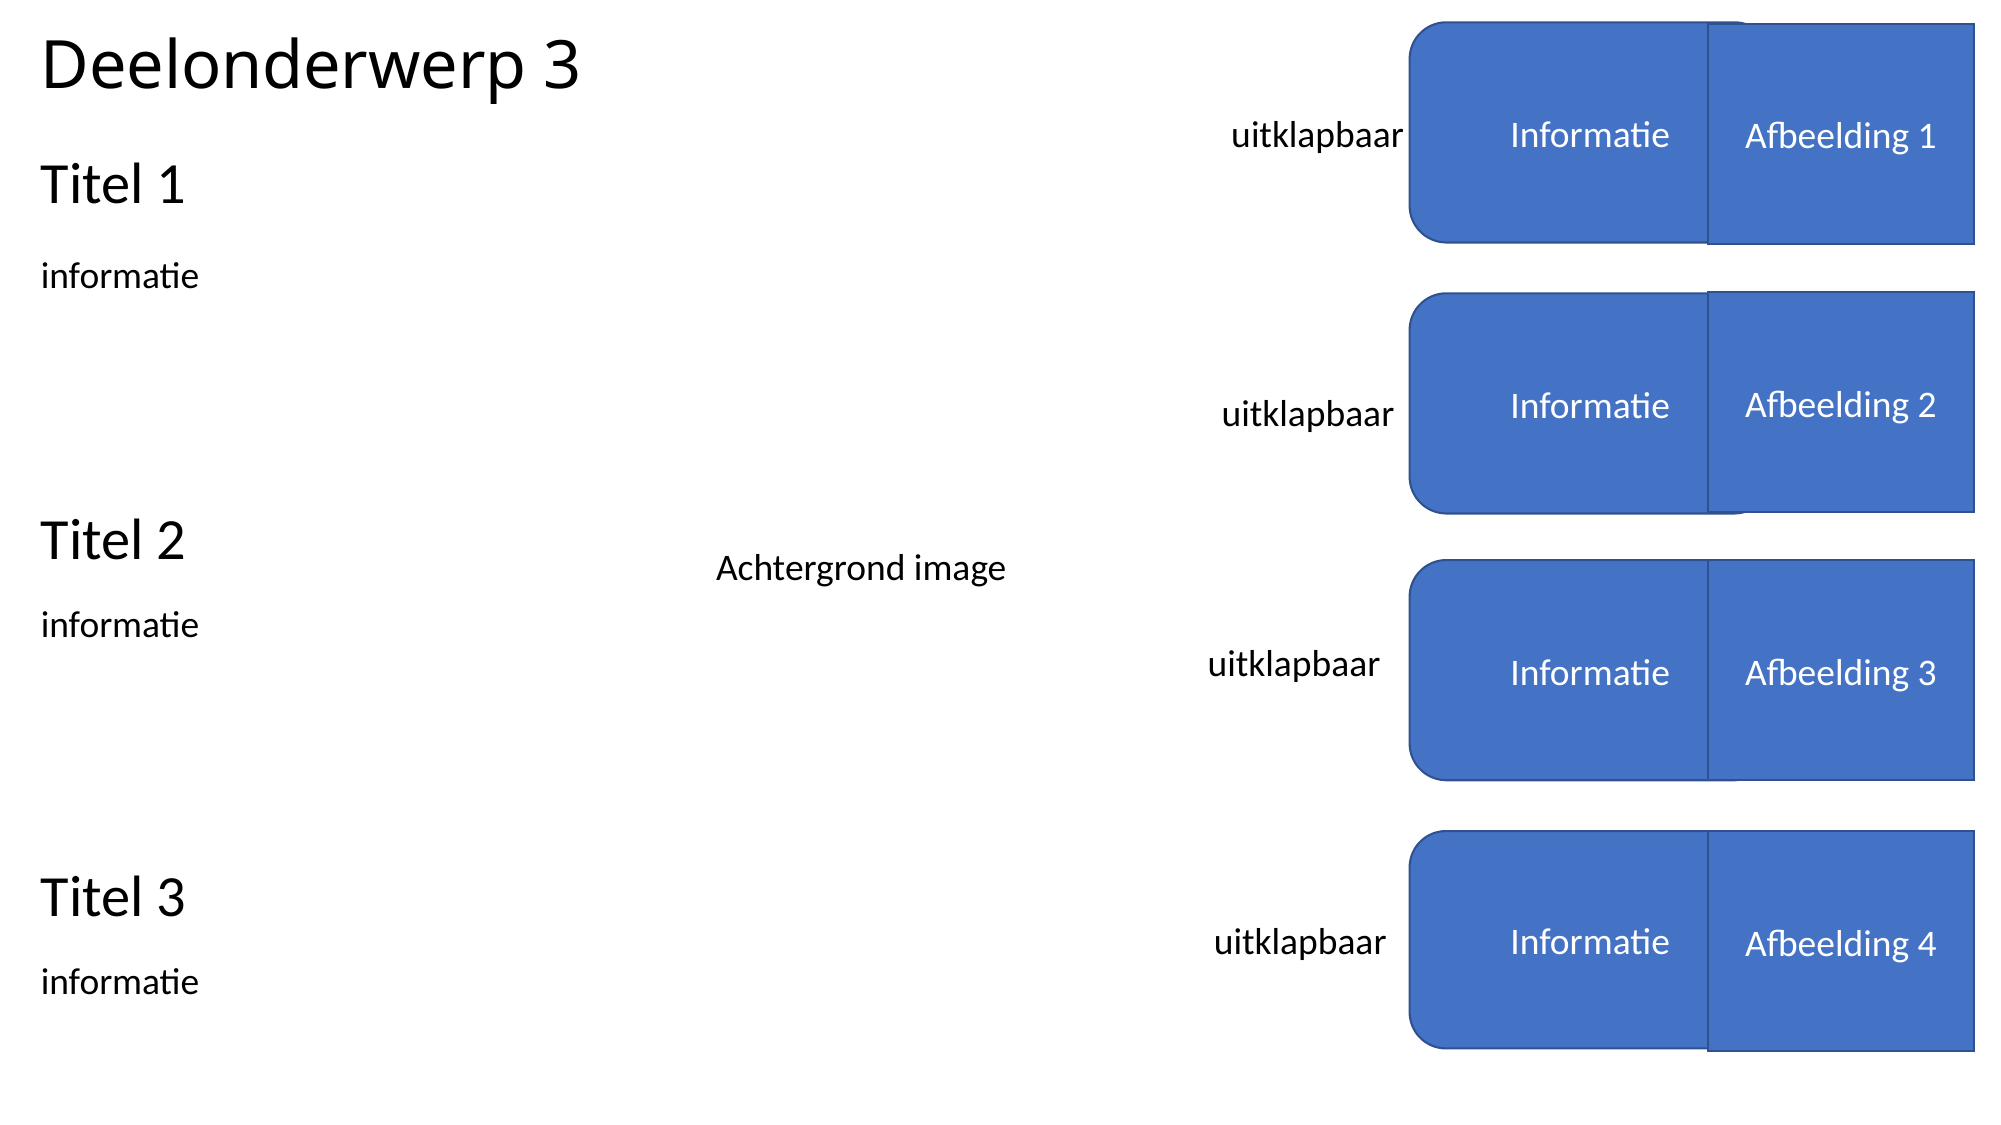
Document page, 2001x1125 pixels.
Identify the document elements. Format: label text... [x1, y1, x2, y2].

text_box Achtergrond image [701, 535, 1026, 597]
text_box uitklapbaar [1206, 381, 1412, 442]
text_box informatie [25, 243, 388, 305]
text_box Afbeelding 2 [1708, 292, 1974, 512]
list Titel 1 [25, 145, 519, 267]
text_box Titel 3 [25, 858, 519, 980]
text_box uitklapbaar [1192, 631, 1398, 693]
text_box uitklapbaar [1198, 909, 1404, 971]
text_box uitklapbaar [1216, 102, 1422, 163]
text_box Afbeelding 4 [1708, 831, 1974, 1051]
title Deelonderwerp 3 [25, 23, 642, 112]
text_box Afbeelding 1 [1708, 24, 1974, 244]
text_box Informatie [1409, 560, 1739, 781]
text_box Informatie [1409, 293, 1745, 514]
text_box Titel 2 [25, 502, 519, 623]
text_box Informatie [1409, 831, 1708, 1049]
text_box Afbeelding 3 [1708, 560, 1974, 780]
text_box informatie [25, 592, 388, 654]
text_box Informatie [1409, 22, 1746, 243]
text_box informatie [25, 949, 388, 1010]
